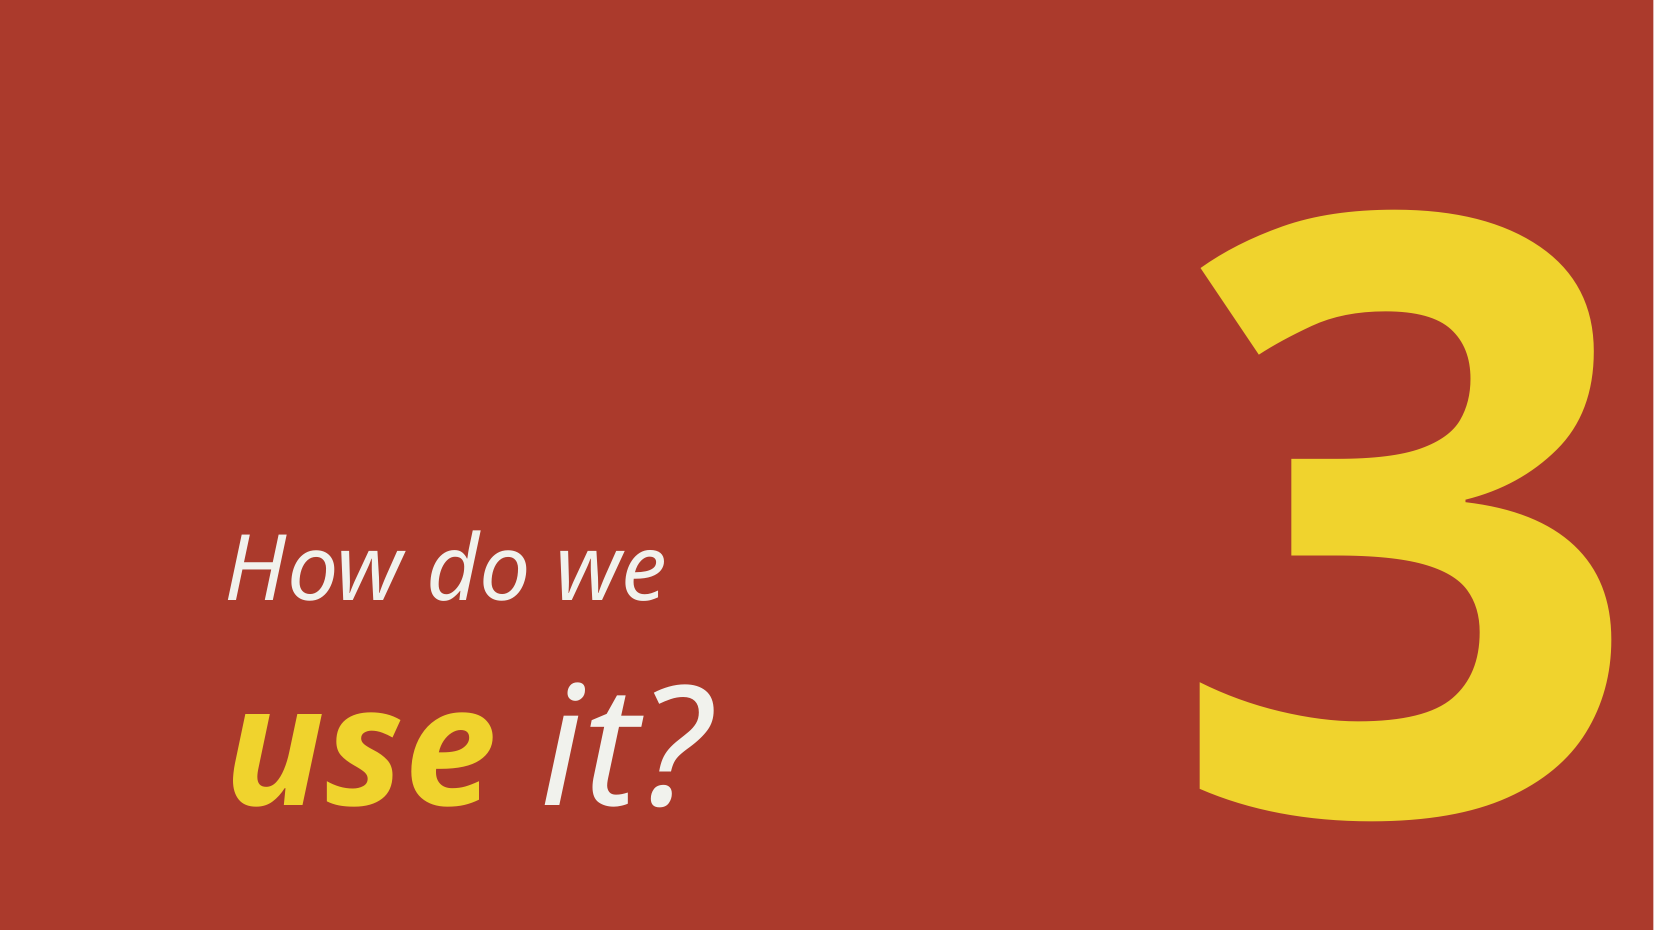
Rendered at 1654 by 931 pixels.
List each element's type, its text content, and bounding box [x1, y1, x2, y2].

text_box 3 [1154, 34, 1654, 931]
text_box How do we use it? [210, 495, 1381, 769]
